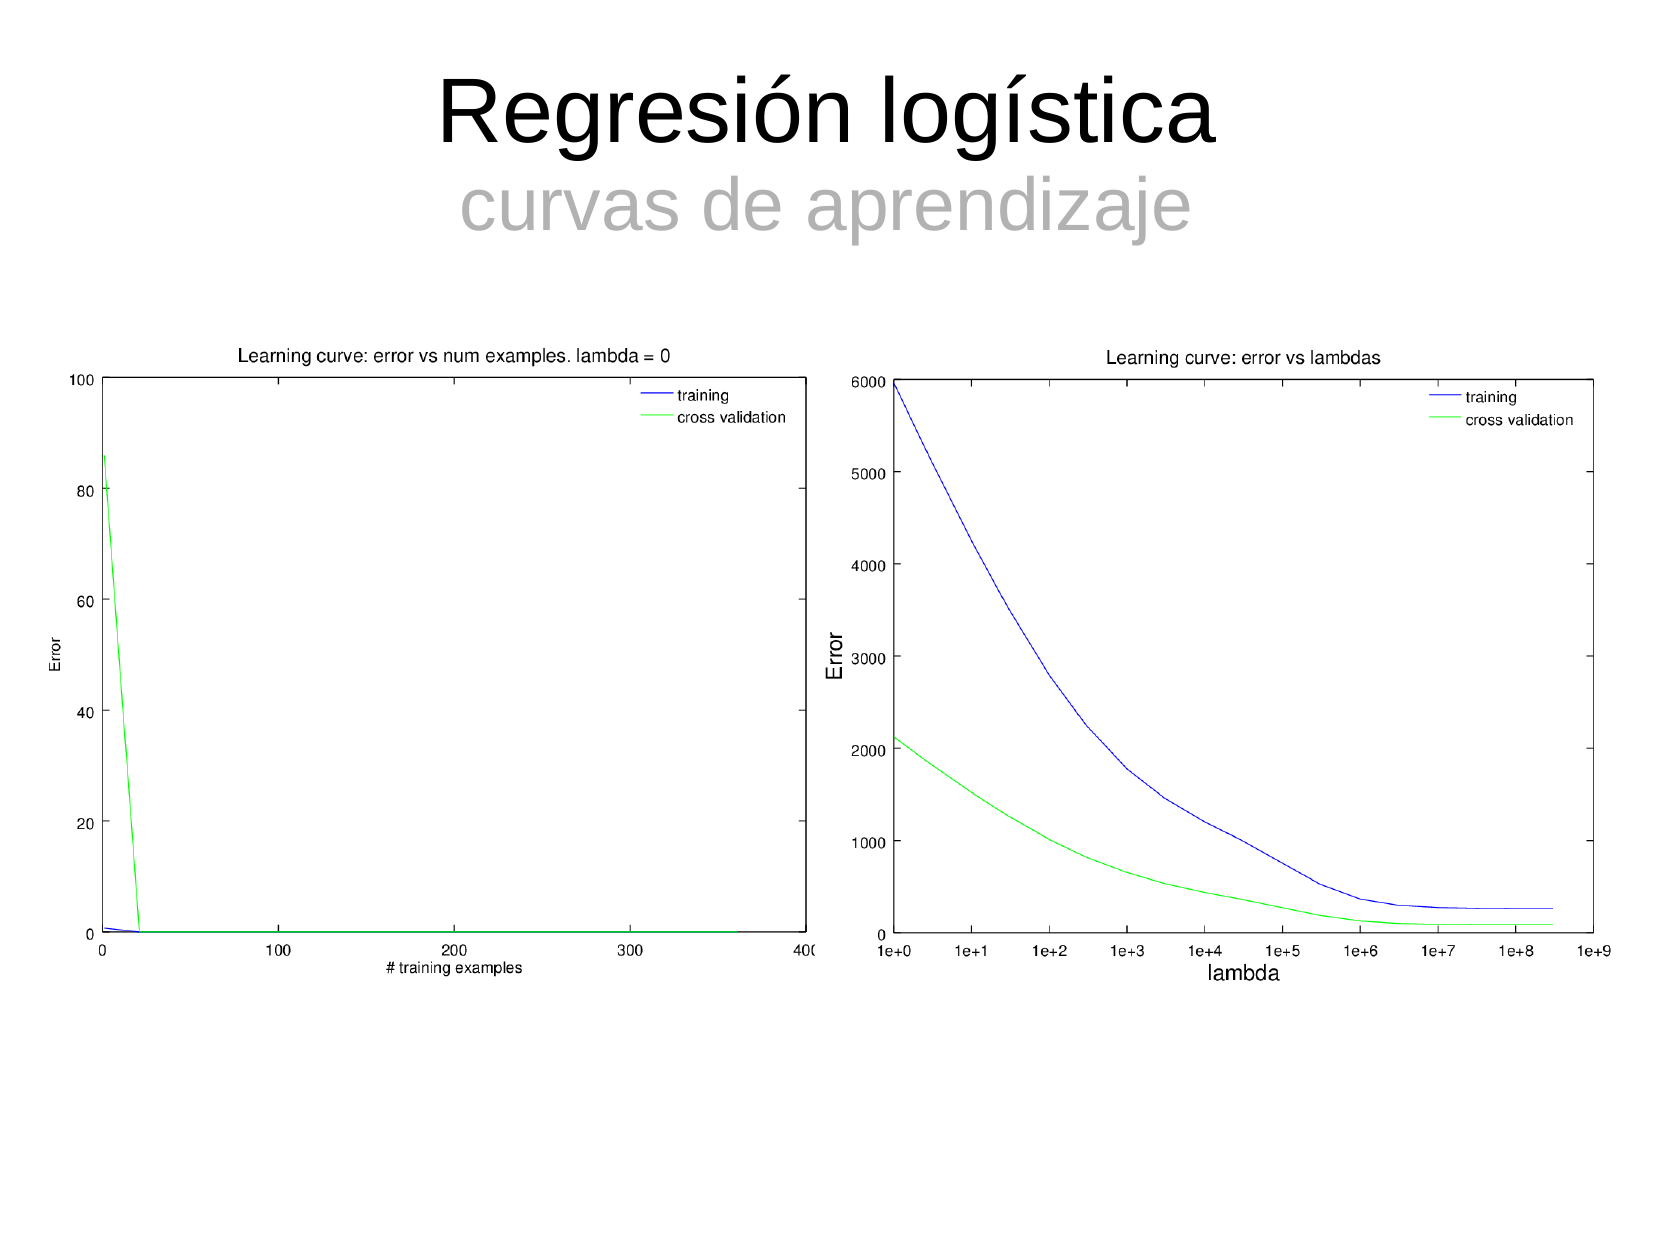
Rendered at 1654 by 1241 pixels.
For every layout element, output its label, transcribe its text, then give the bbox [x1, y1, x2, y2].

title Regresión logística curvas de aprendizaje [82, 49, 1571, 257]
picture [35, 342, 1613, 990]
